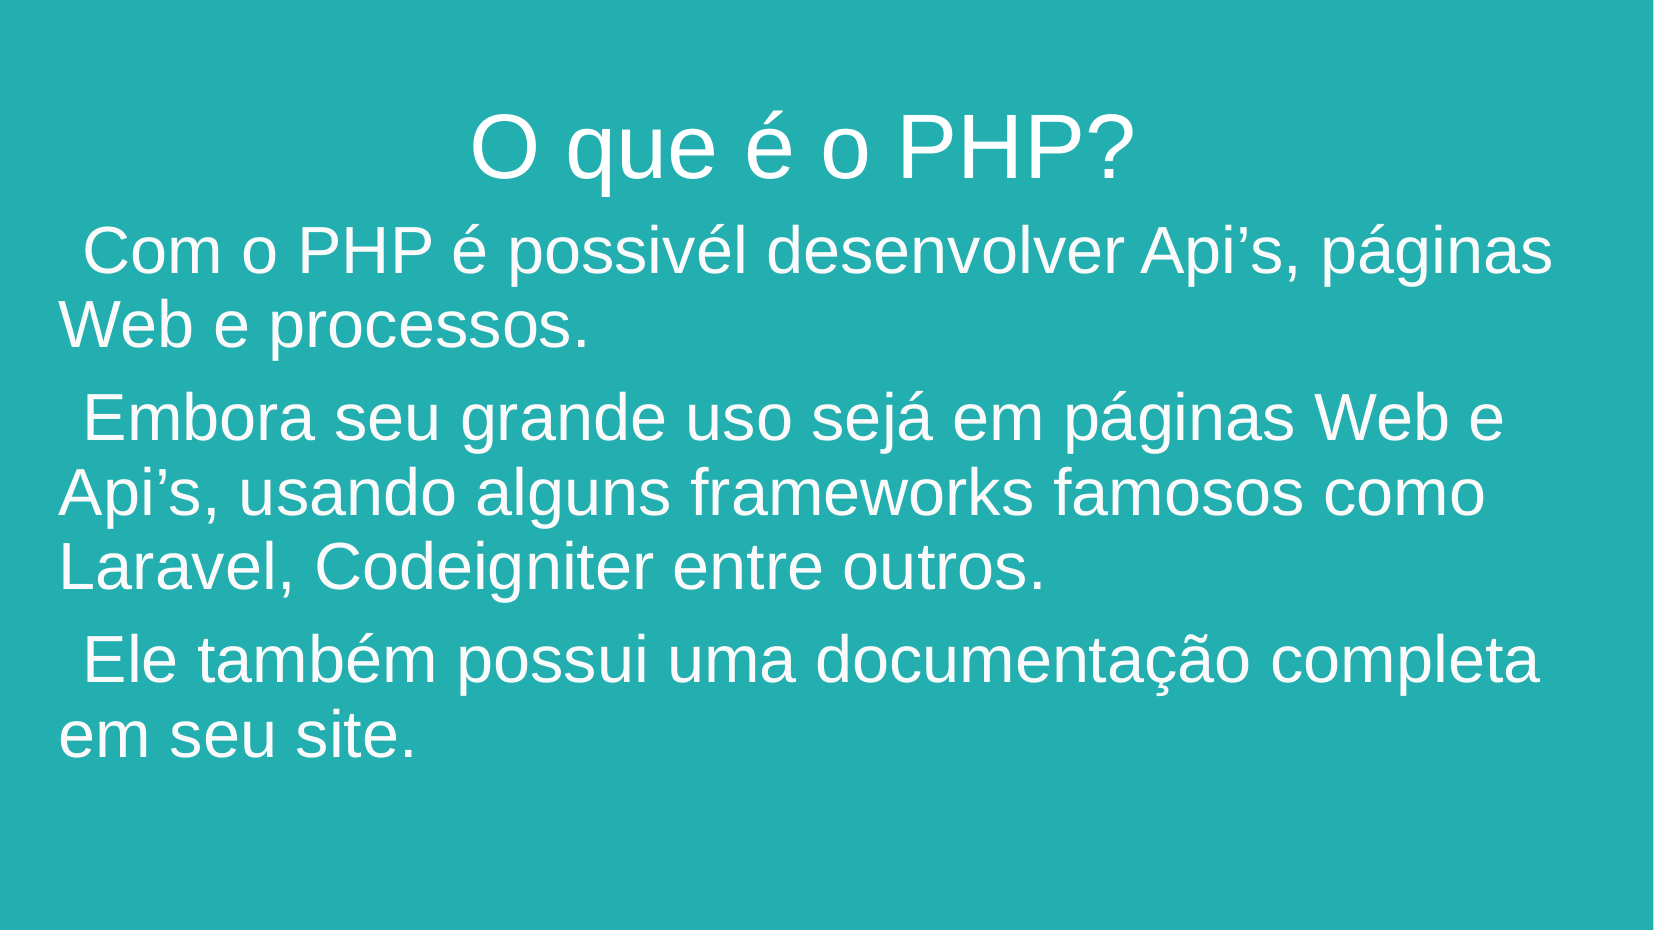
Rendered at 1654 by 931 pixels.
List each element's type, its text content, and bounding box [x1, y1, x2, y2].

title O que é o PHP? [59, 69, 1548, 225]
subtitle Com o PHP é possivél desenvolver Api’s, páginas Web e processos. Embora seu grande uso sejá em páginas Web e Api’s, usando alguns frameworks famosos como Laravel, Codeigniter entre outros. Ele também possui uma documentação completa em seu site. [23, 212, 1630, 910]
